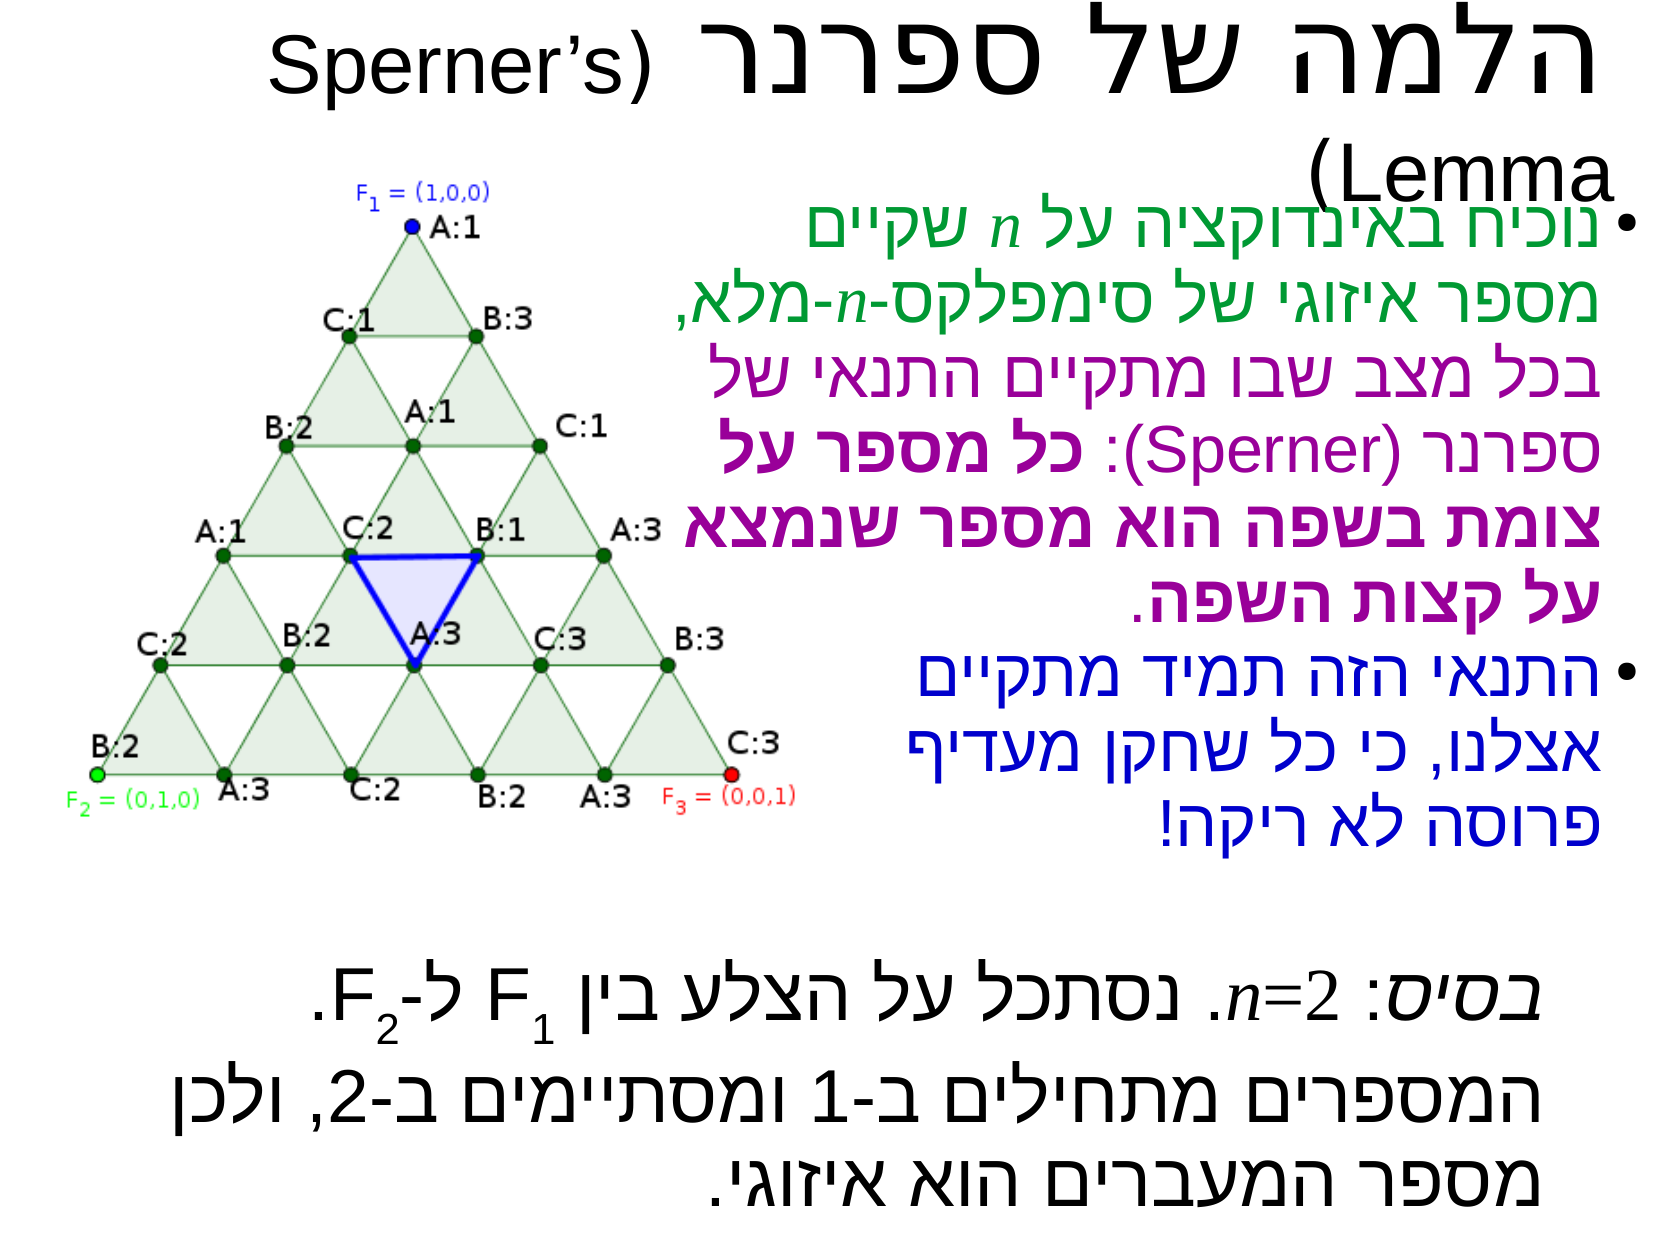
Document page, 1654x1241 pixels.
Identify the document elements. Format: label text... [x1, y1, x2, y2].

text_box נוכיח באינדוקציה על n שקיים מספר איזוגי של סימפלקס-n-מלא, בכל מצב שבו מתקיים התנאי של ספרנר (Sperner): כל מספר על צומת בשפה הוא מספר שנמצא על קצות השפה. התנאי הזה תמיד מתקיים אצלנו, כי כל שחקן מעדיף פרוסה לא ריקה! [600, 180, 1654, 958]
picture [42, 167, 811, 855]
title הלמה של ספרנר (Sperner’s Lemma) [30, 7, 1654, 181]
text_box בסיס: n=2. נסתכל על הצלע בין F1 ל-F2. המספרים מתחילים ב-1 ומסתיימים ב-2, ולכן מספר המעברים הוא איזוגי. [30, 945, 1561, 1230]
